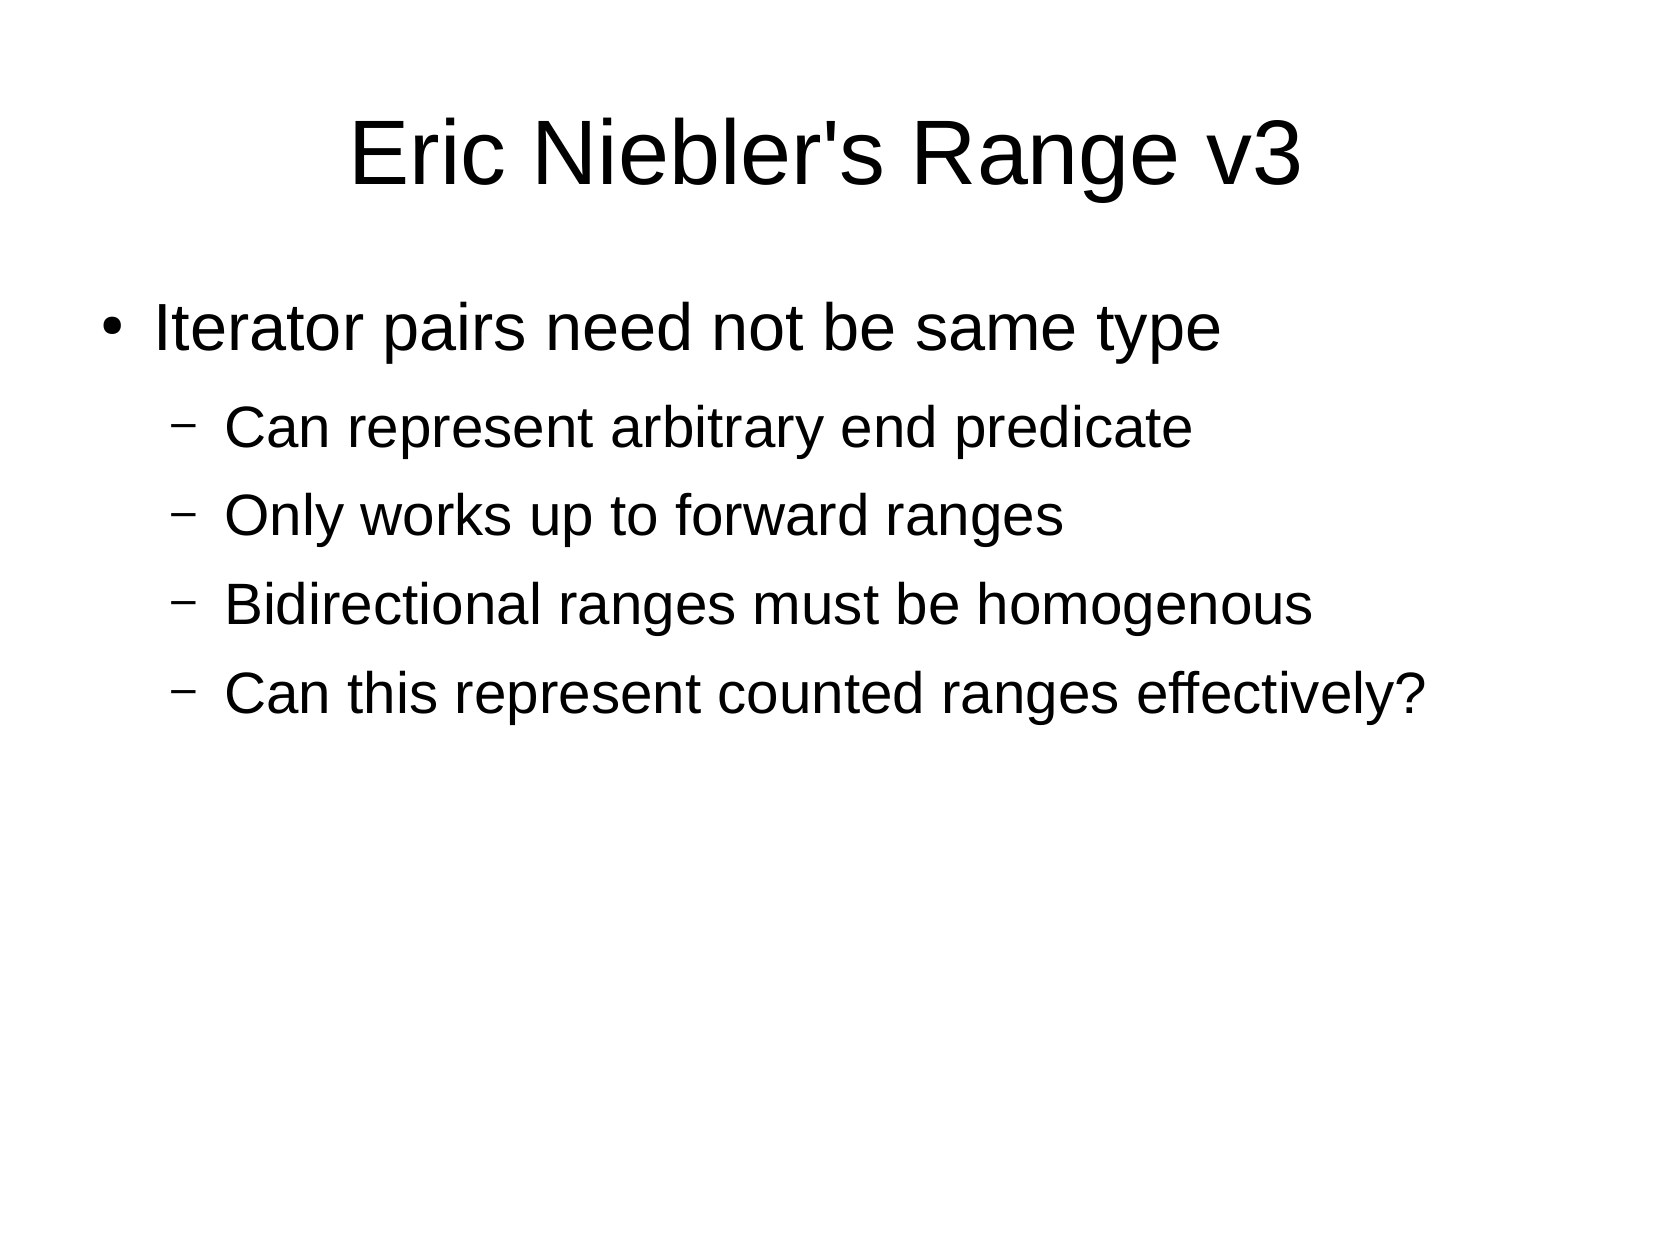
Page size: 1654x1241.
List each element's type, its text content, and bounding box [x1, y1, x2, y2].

list Iterator pairs need not be same type Can represent arbitrary end predicate Only works up to forward ranges Bidirectional ranges must be homogenous Can this represent counted ranges effectively? [82, 290, 1571, 1201]
title Eric Niebler's Range v3 [82, 49, 1571, 257]
